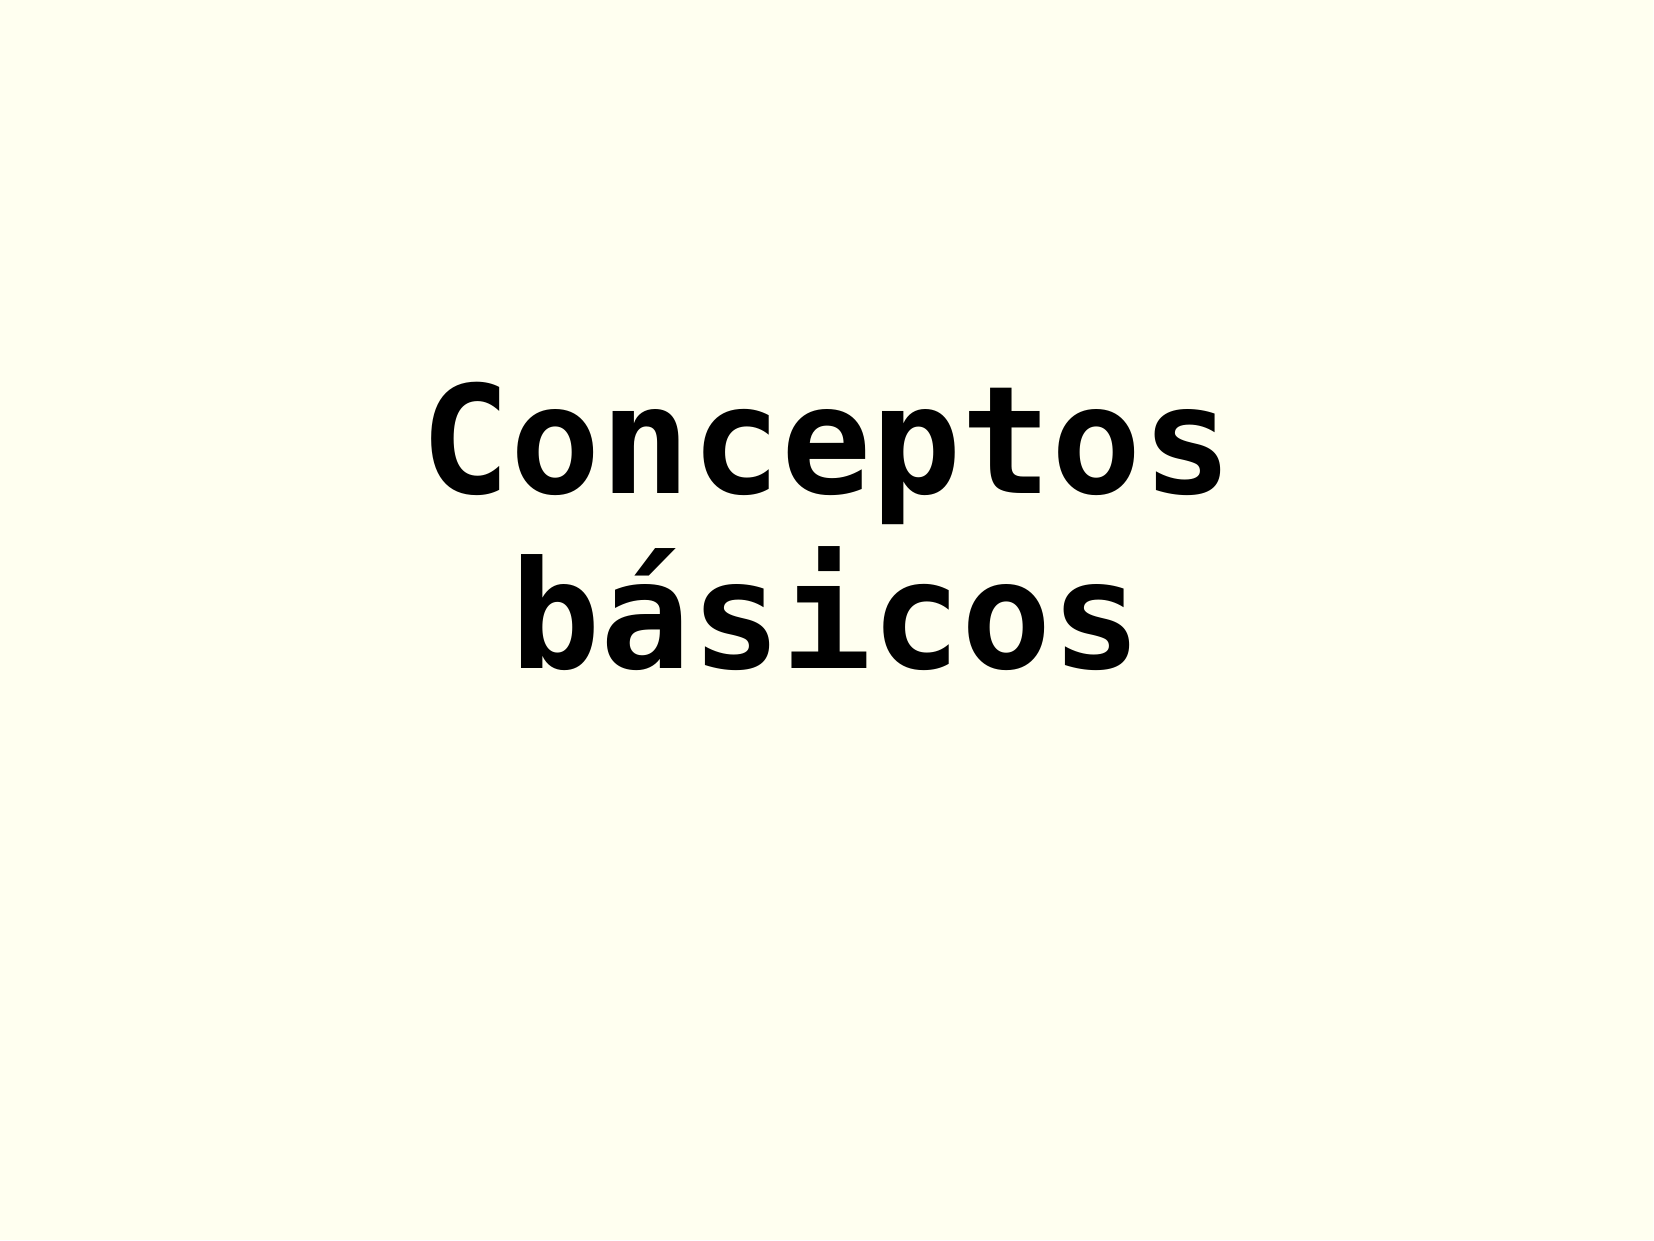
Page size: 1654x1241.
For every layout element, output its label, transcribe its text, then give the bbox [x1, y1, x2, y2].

subtitle Conceptos básicos [82, 49, 1571, 1010]
